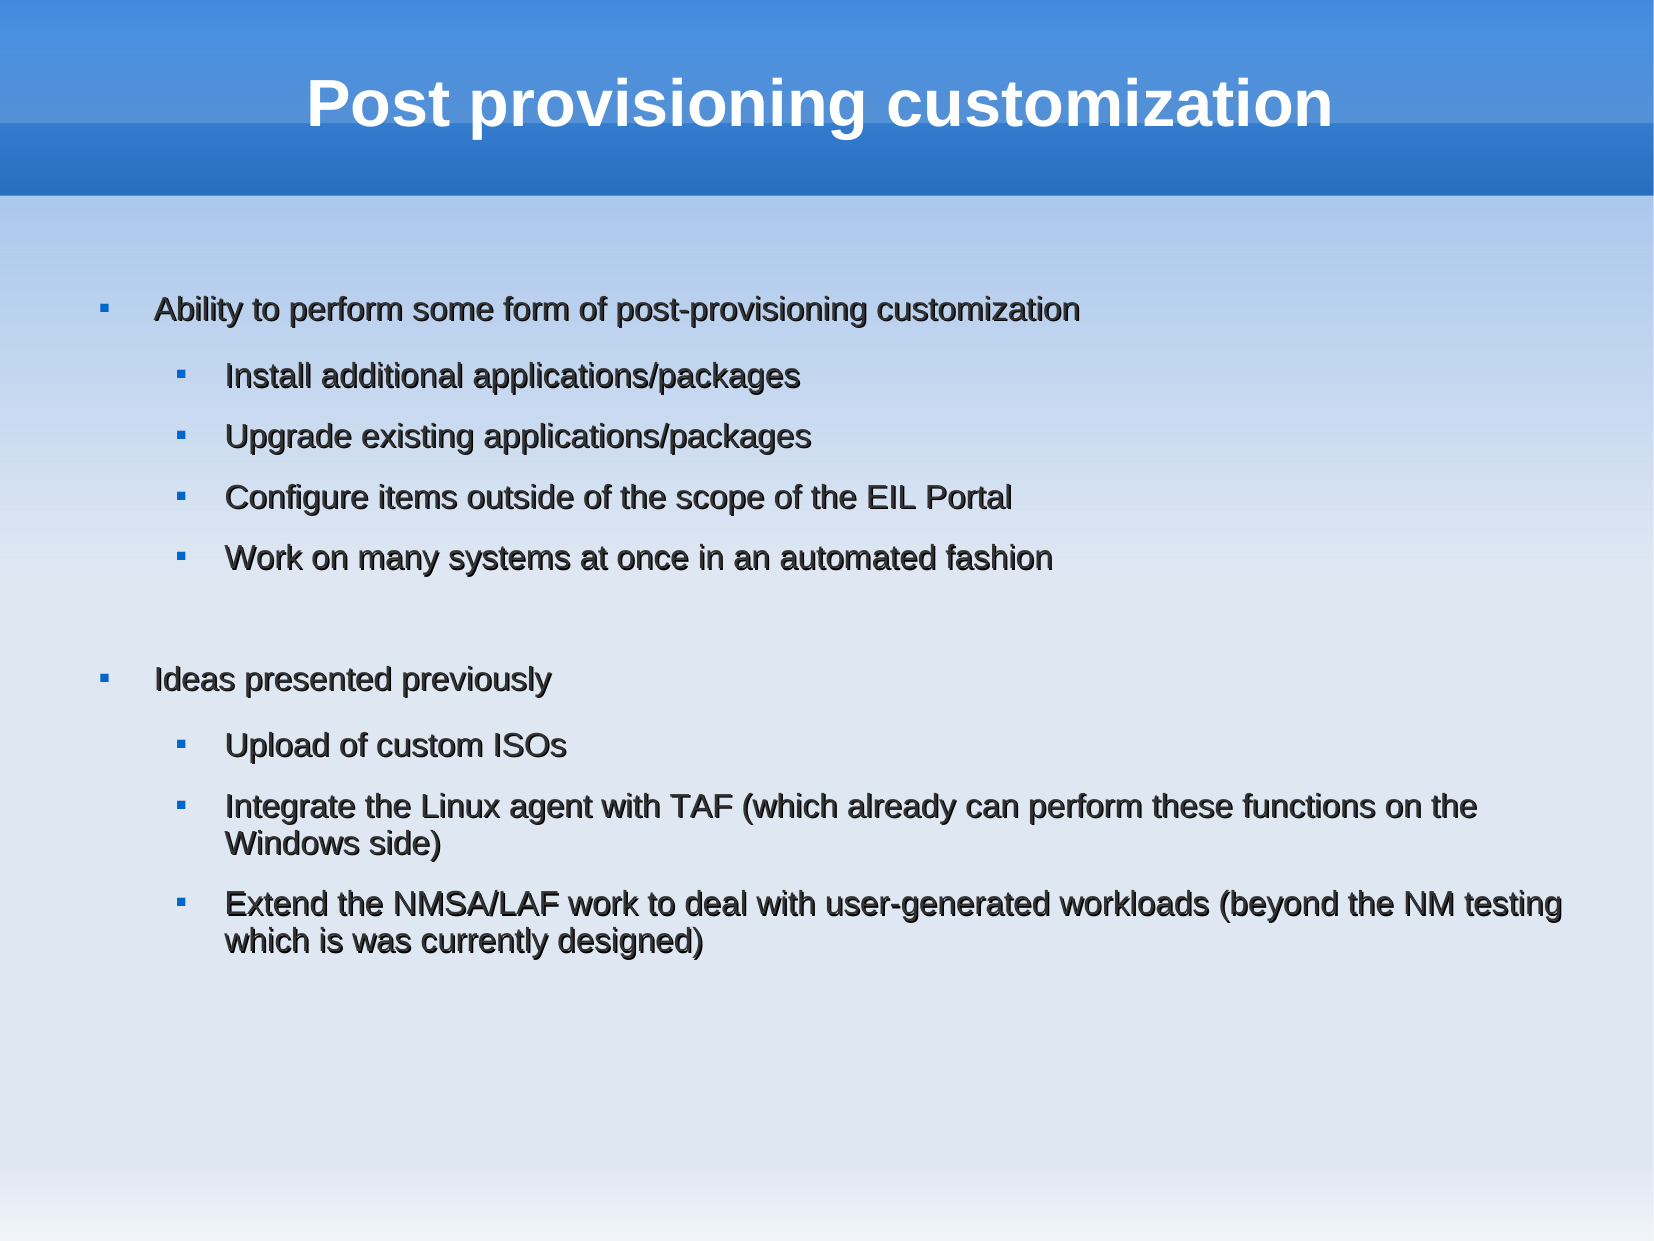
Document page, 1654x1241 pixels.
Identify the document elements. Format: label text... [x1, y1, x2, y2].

picture [0, 0, 1654, 1241]
list Ability to perform some form of post-provisioning customization Install additional applications/packages Upgrade existing applications/packages Configure items outside of the scope of the EIL Portal Work on many systems at once in an automated fashion Ideas presented previously Upload of custom ISOs Integrate the Linux agent with TAF (which already can perform these functions on the Windows side) Extend the NMSA/LAF work to deal with user-generated workloads (beyond the NM testing which is was currently designed) [82, 290, 1571, 1109]
title Post provisioning customization [76, 0, 1565, 208]
